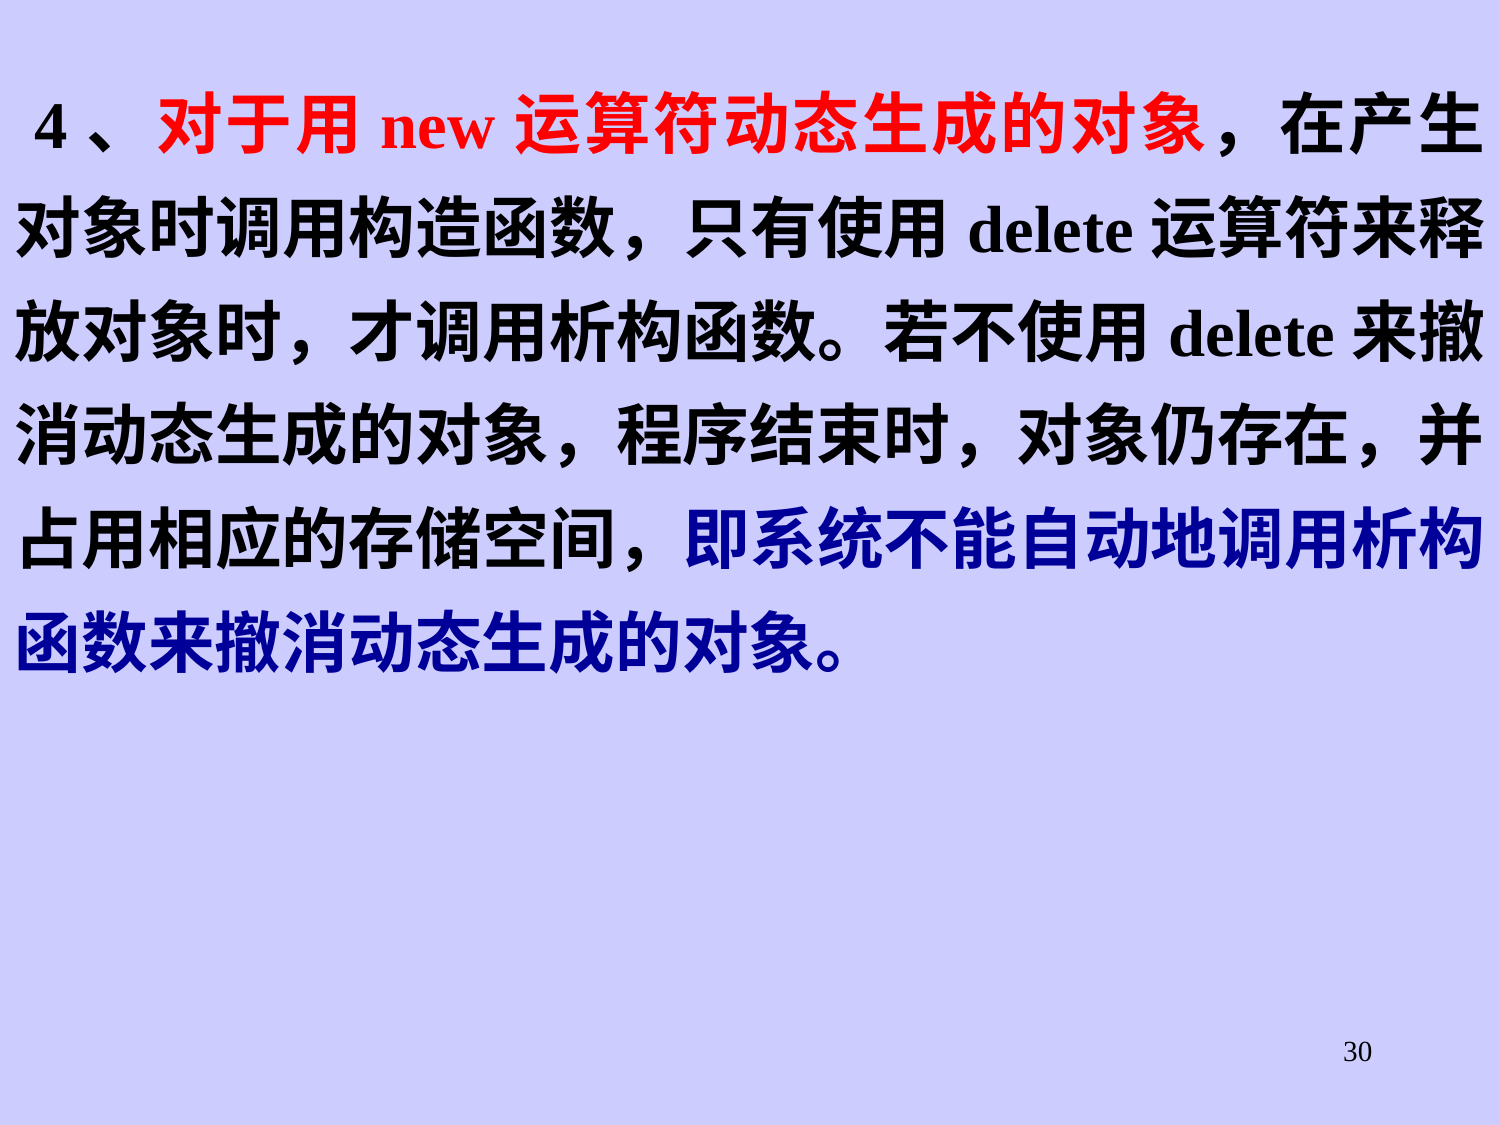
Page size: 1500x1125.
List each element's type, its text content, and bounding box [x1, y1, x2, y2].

text_box 4、对于用new运算符动态生成的对象，在产生对象时调用构造函数，只有使用delete运算符来释放对象时，才调用析构函数。若不使用delete来撤消动态生成的对象，程序结束时，对象仍存在，并占用相应的存储空间，即系统不能自动地调用析构函数来撤消动态生成的对象。 [0, 49, 1500, 690]
text_box <编号> [1074, 1025, 1388, 1101]
